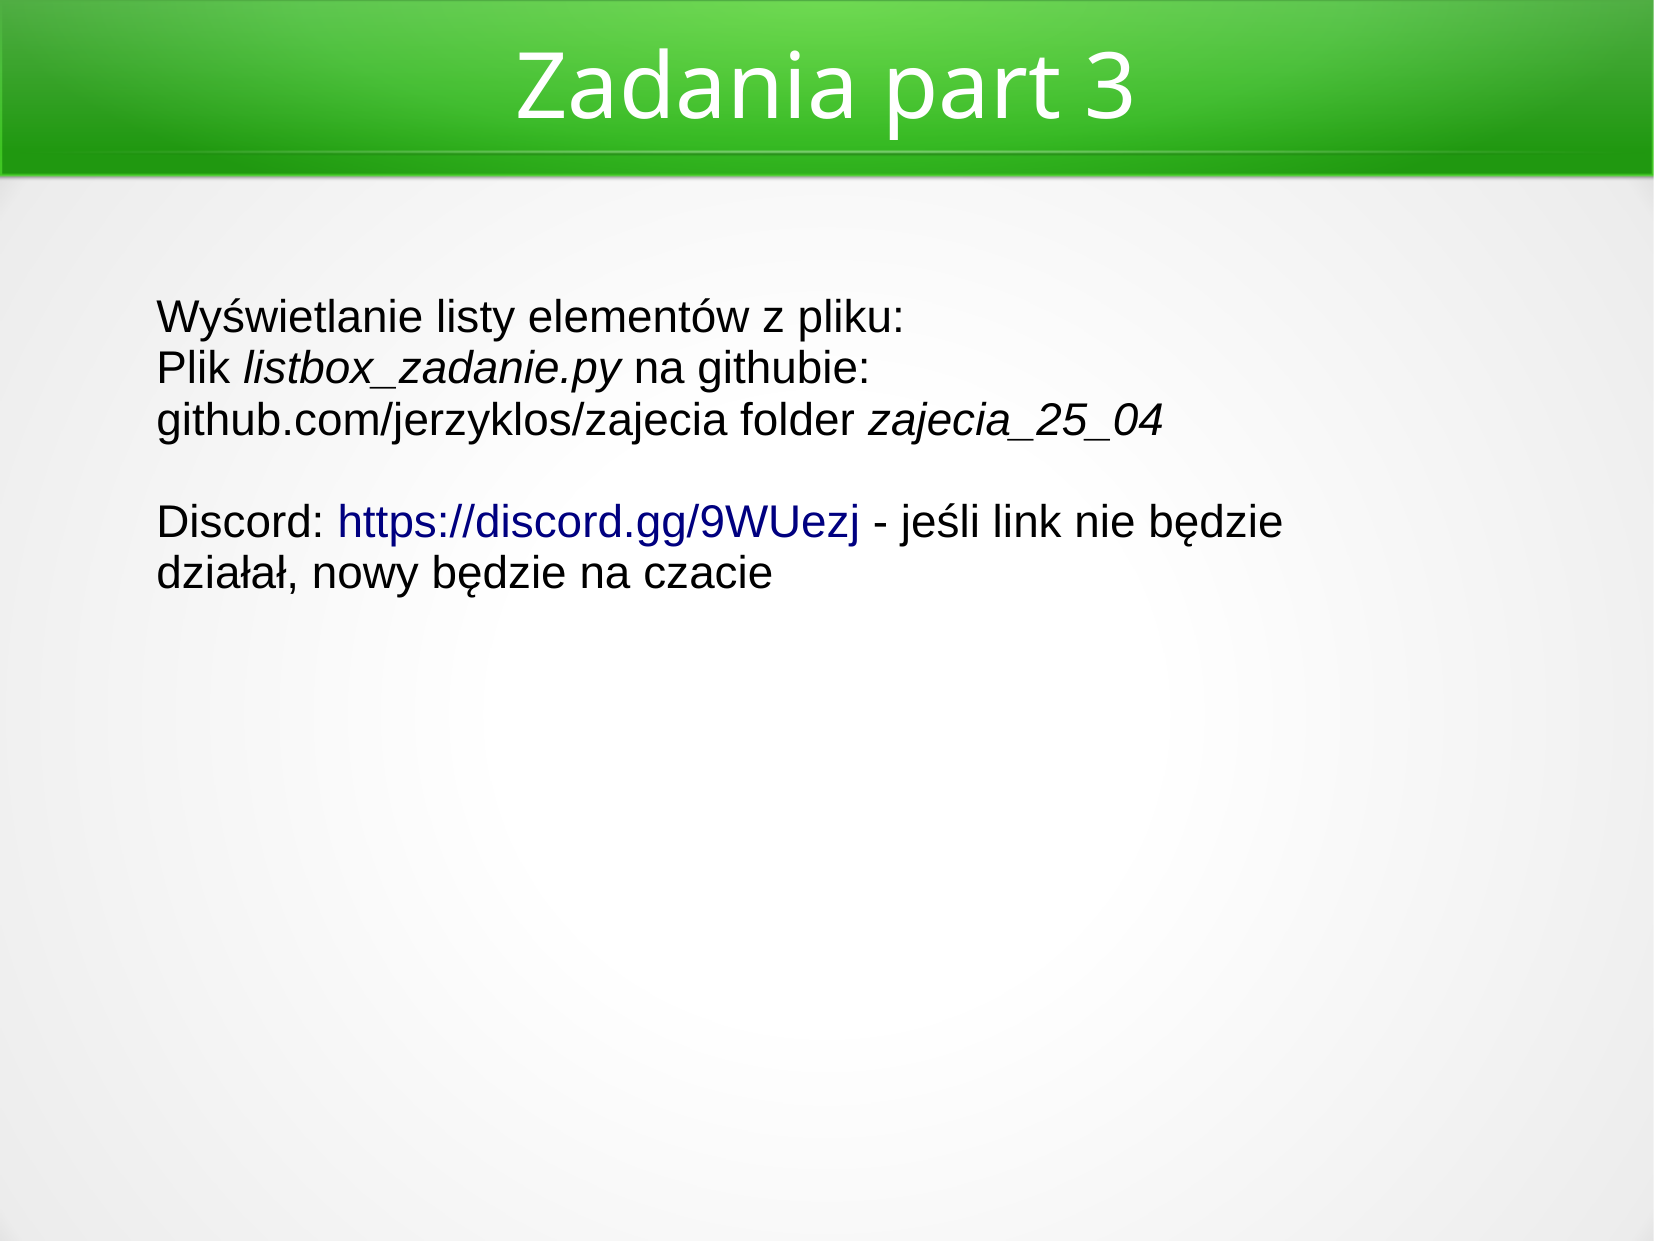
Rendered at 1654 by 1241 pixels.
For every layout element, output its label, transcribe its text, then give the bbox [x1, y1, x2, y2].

picture [0, 0, 1654, 1241]
text_box Wyświetlanie listy elementów z pliku: Plik listbox_zadanie.py na githubie: github.com/jerzyklos/zajecia folder zajecia_25_04 Discord: https://discord.gg/9WUezj - jeśli link nie będzie działał, nowy będzie na czacie [141, 283, 1406, 606]
title Zadania part 3 [82, 11, 1571, 154]
